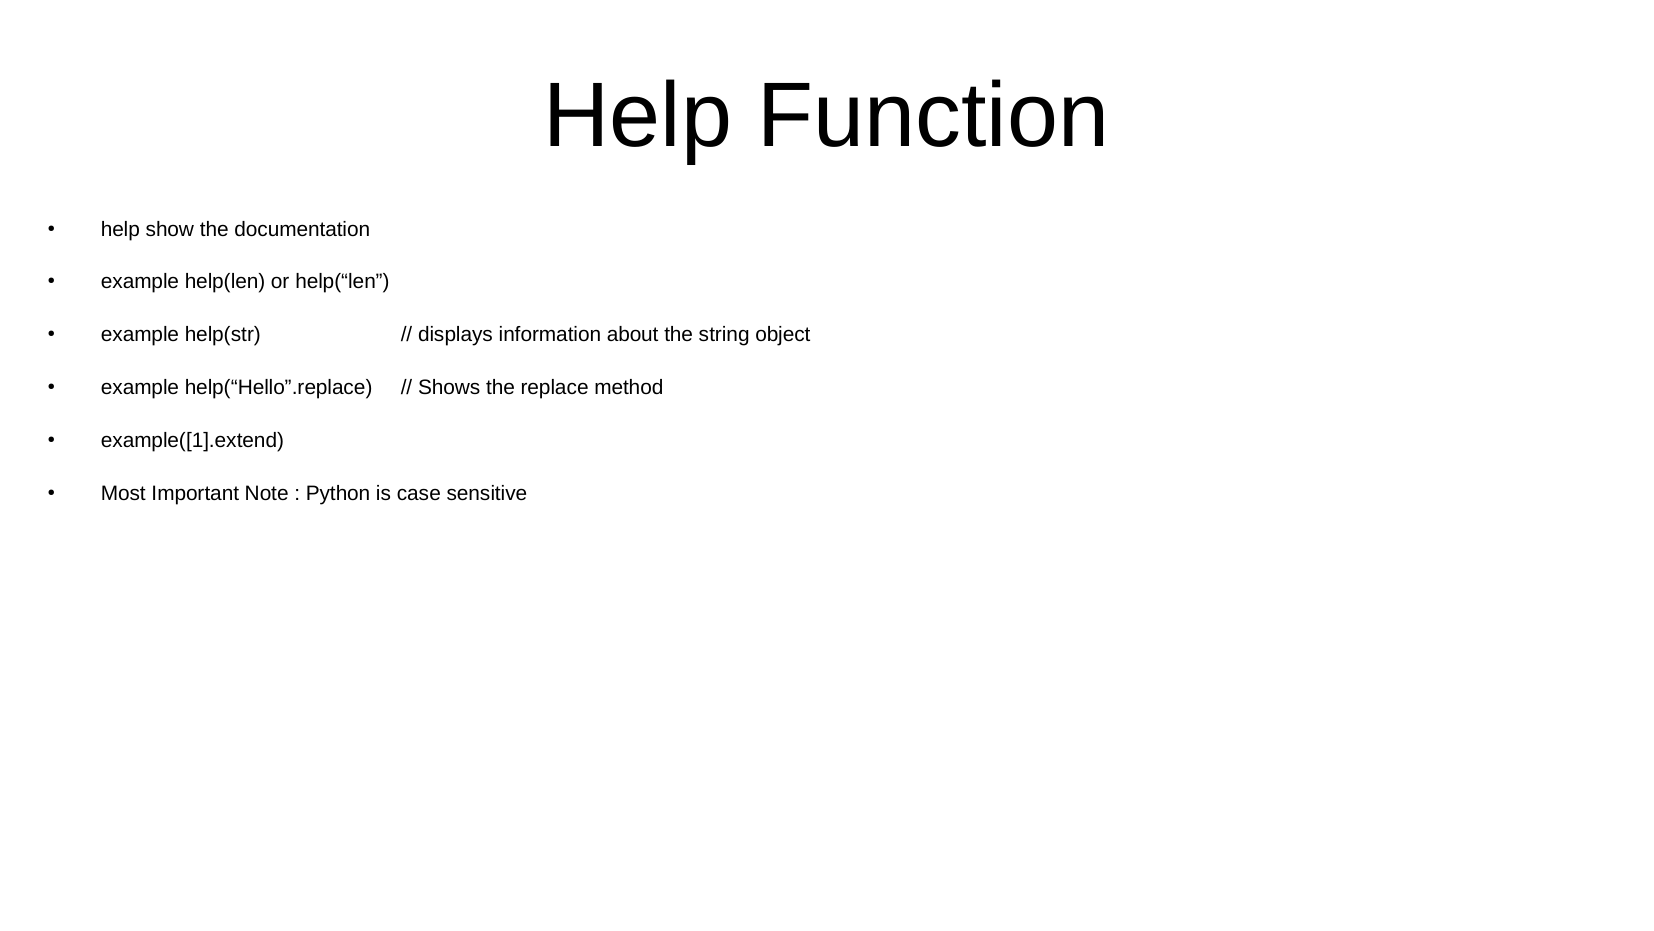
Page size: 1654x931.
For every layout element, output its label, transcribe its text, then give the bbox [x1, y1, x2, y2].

list help show the documentation example help(len) or help(“len”) example help(str) // displays information about the string object example help(“Hello”.replace) // Shows the replace method example([1].extend) Most Important Note : Python is case sensitive [30, 217, 1523, 923]
title Help Function [82, 12, 1571, 218]
